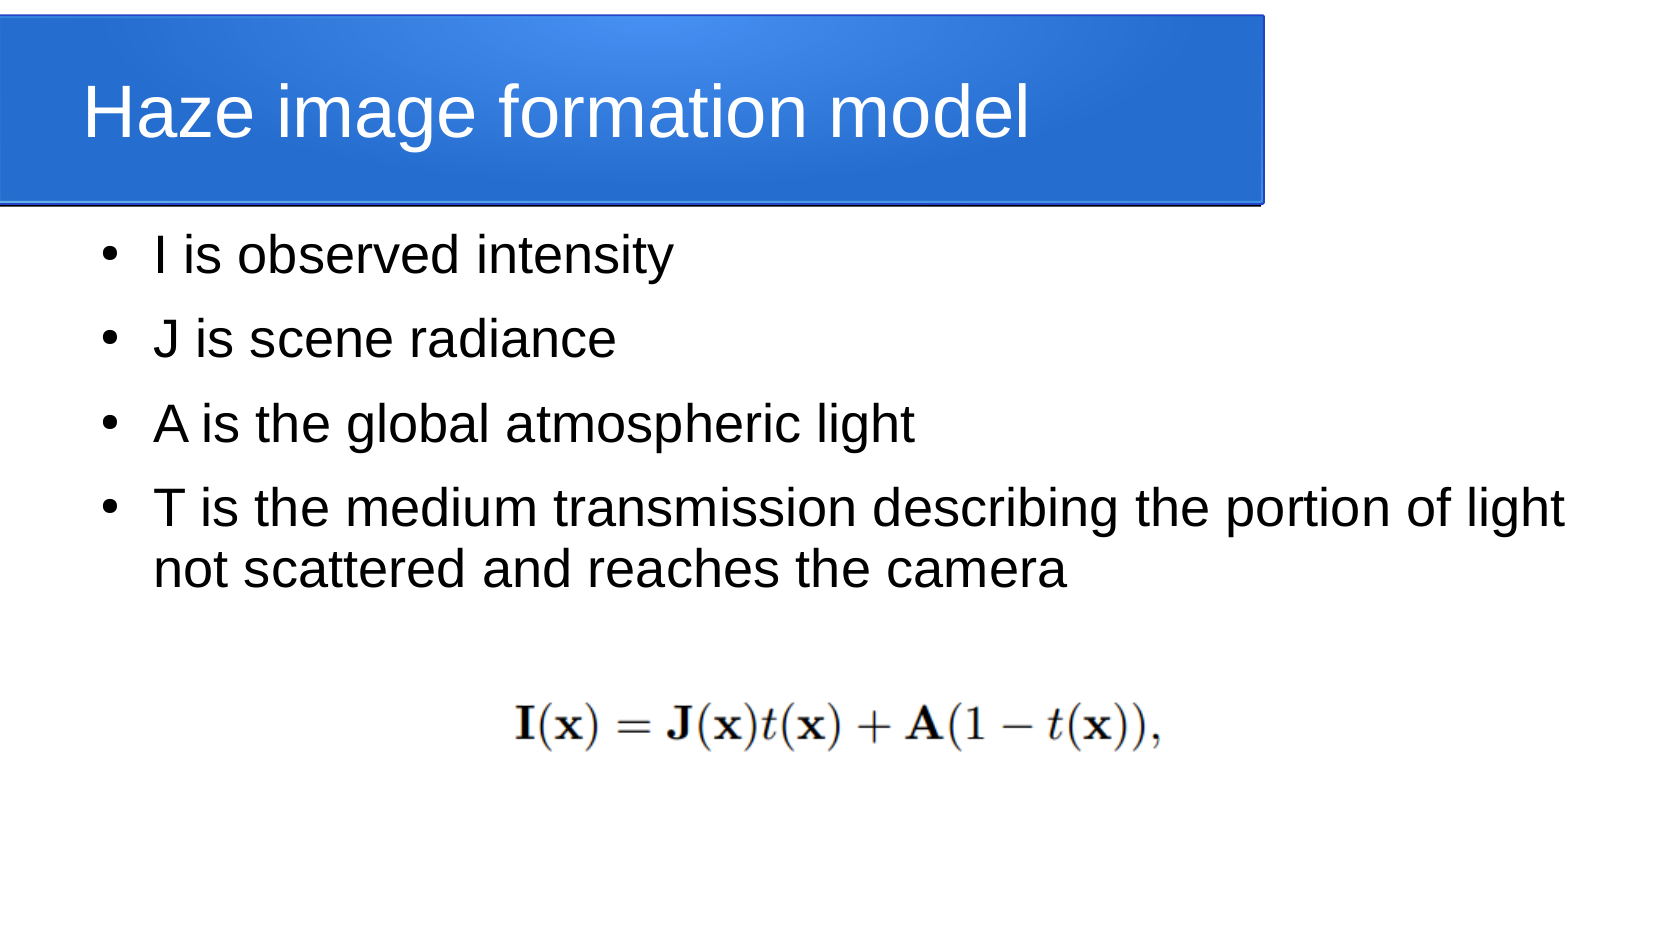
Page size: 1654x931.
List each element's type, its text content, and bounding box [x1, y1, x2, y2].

title Haze image formation model [82, 35, 1235, 189]
list I is observed intensity J is scene radiance A is the global atmospheric light T is the medium transmission describing the portion of light not scattered and reaches the camera [82, 224, 1571, 764]
picture [455, 646, 1204, 785]
